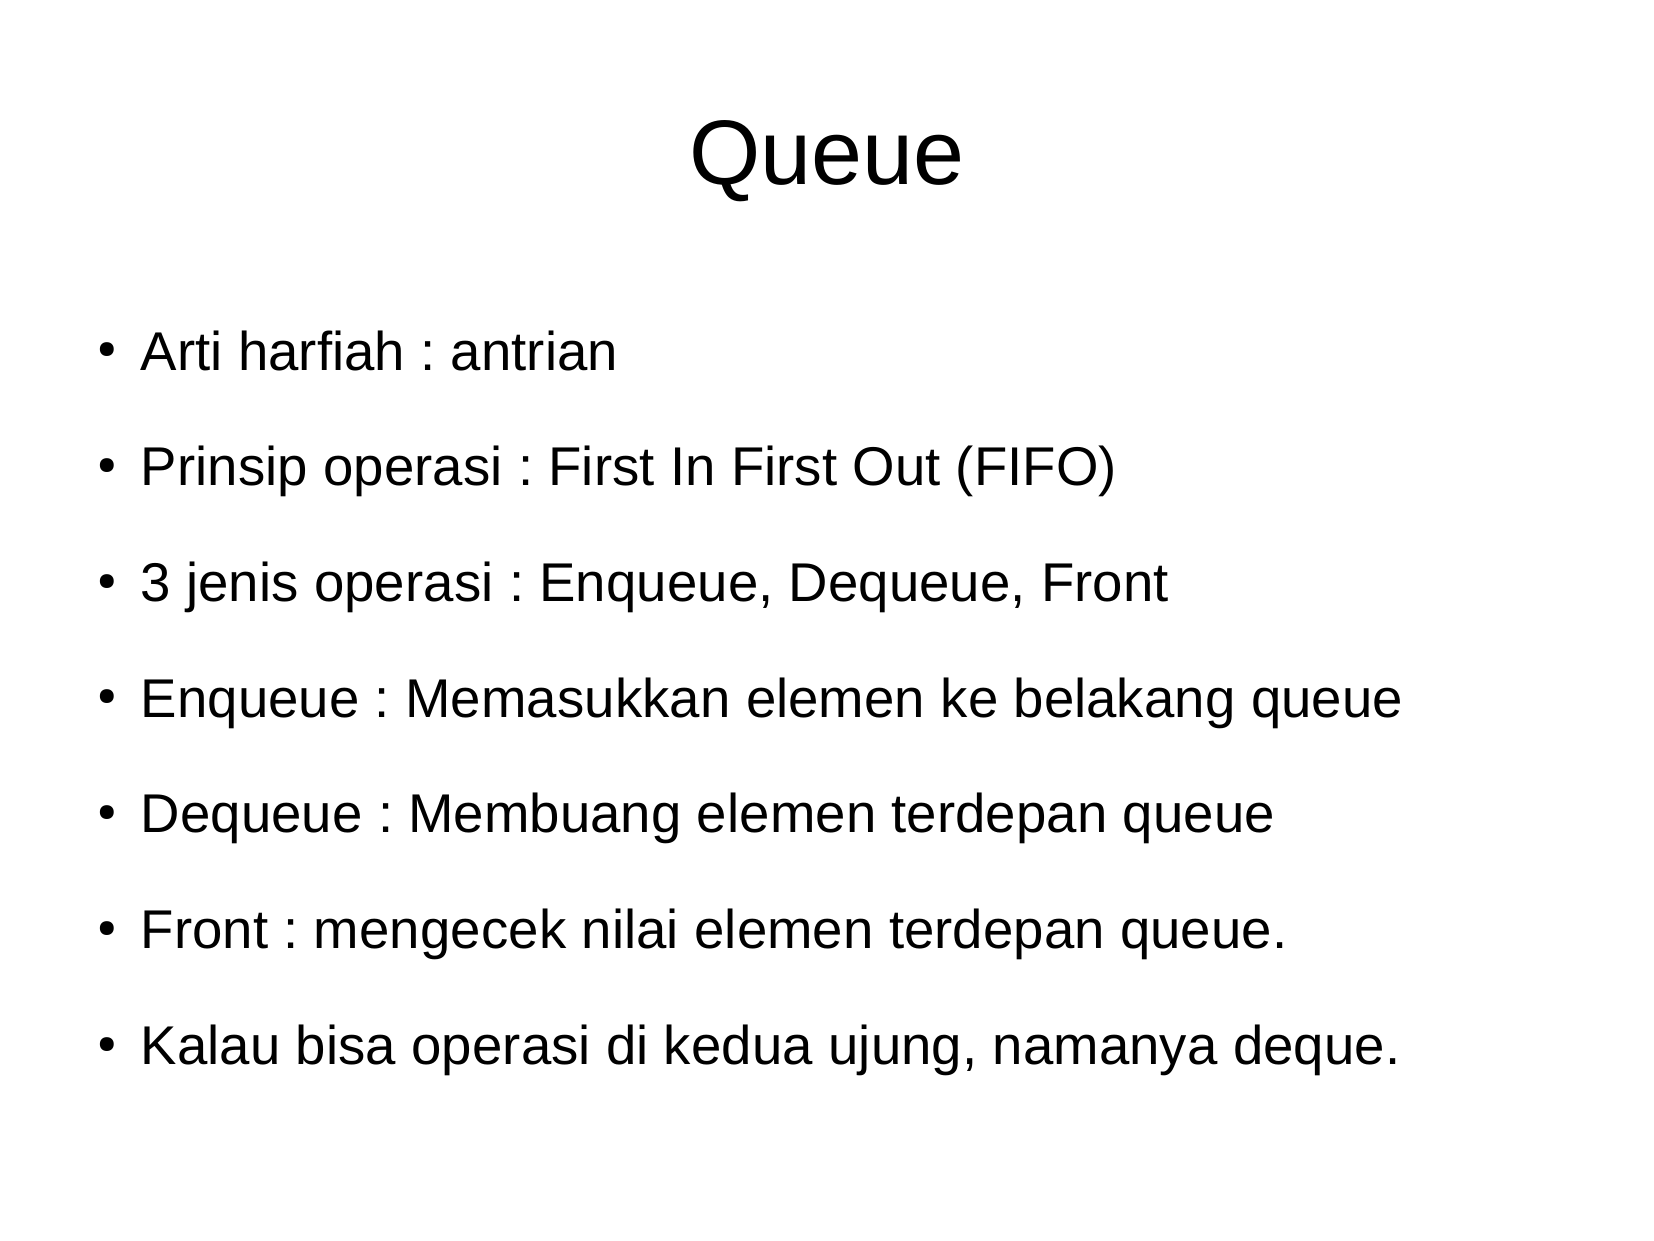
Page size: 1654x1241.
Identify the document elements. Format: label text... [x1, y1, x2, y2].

list Arti harfiah : antrian Prinsip operasi : First In First Out (FIFO) 3 jenis operasi : Enqueue, Dequeue, Front Enqueue : Memasukkan elemen ke belakang queue Dequeue : Membuang elemen terdepan queue Front : mengecek nilai elemen terdepan queue. Kalau bisa operasi di kedua ujung, namanya deque. [82, 290, 1571, 1096]
title Queue [82, 49, 1571, 257]
